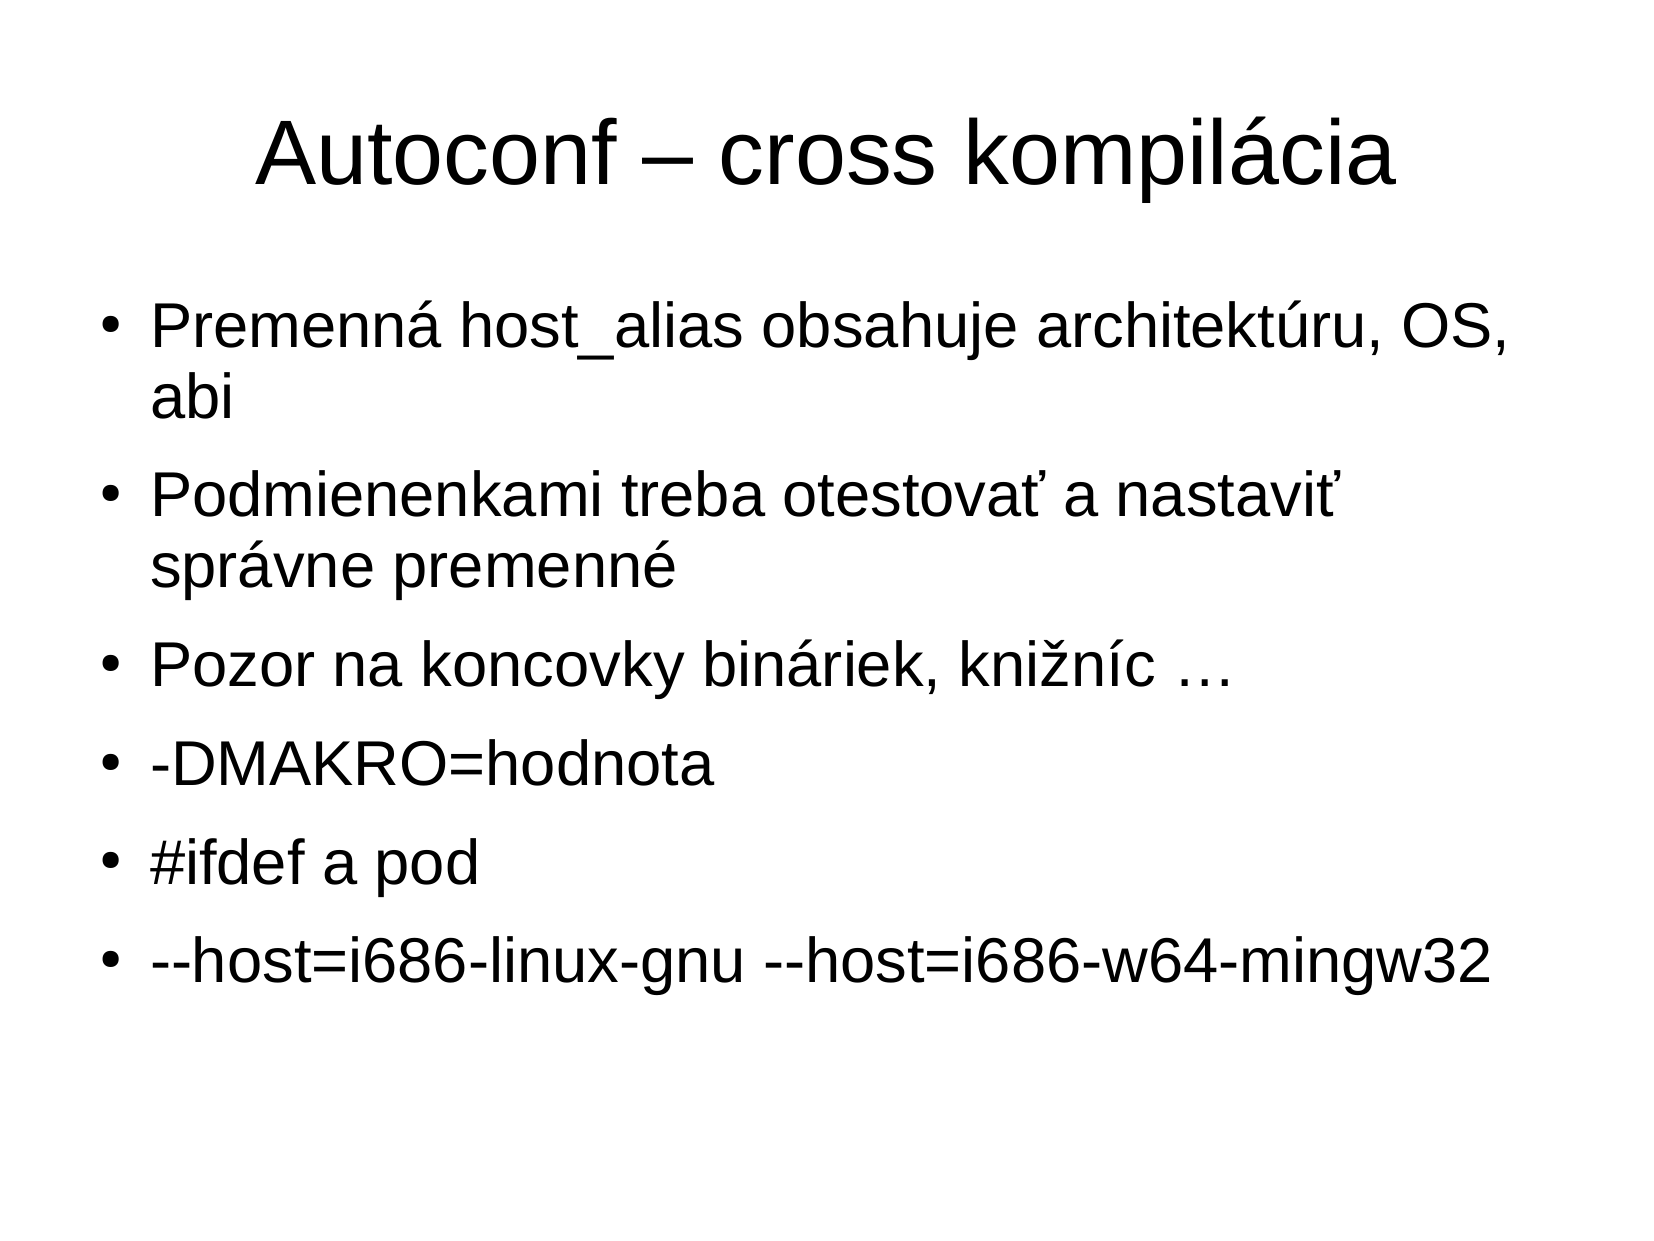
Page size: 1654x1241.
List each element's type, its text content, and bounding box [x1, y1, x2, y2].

title Autoconf – cross kompilácia [82, 49, 1571, 257]
list Premenná host_alias obsahuje architektúru, OS, abi Podmienenkami treba otestovať a nastaviť správne premenné Pozor na koncovky bináriek, knižníc … -DMAKRO=hodnota #ifdef a pod --host=i686-linux-gnu --host=i686-w64-mingw32 [82, 290, 1538, 1010]
